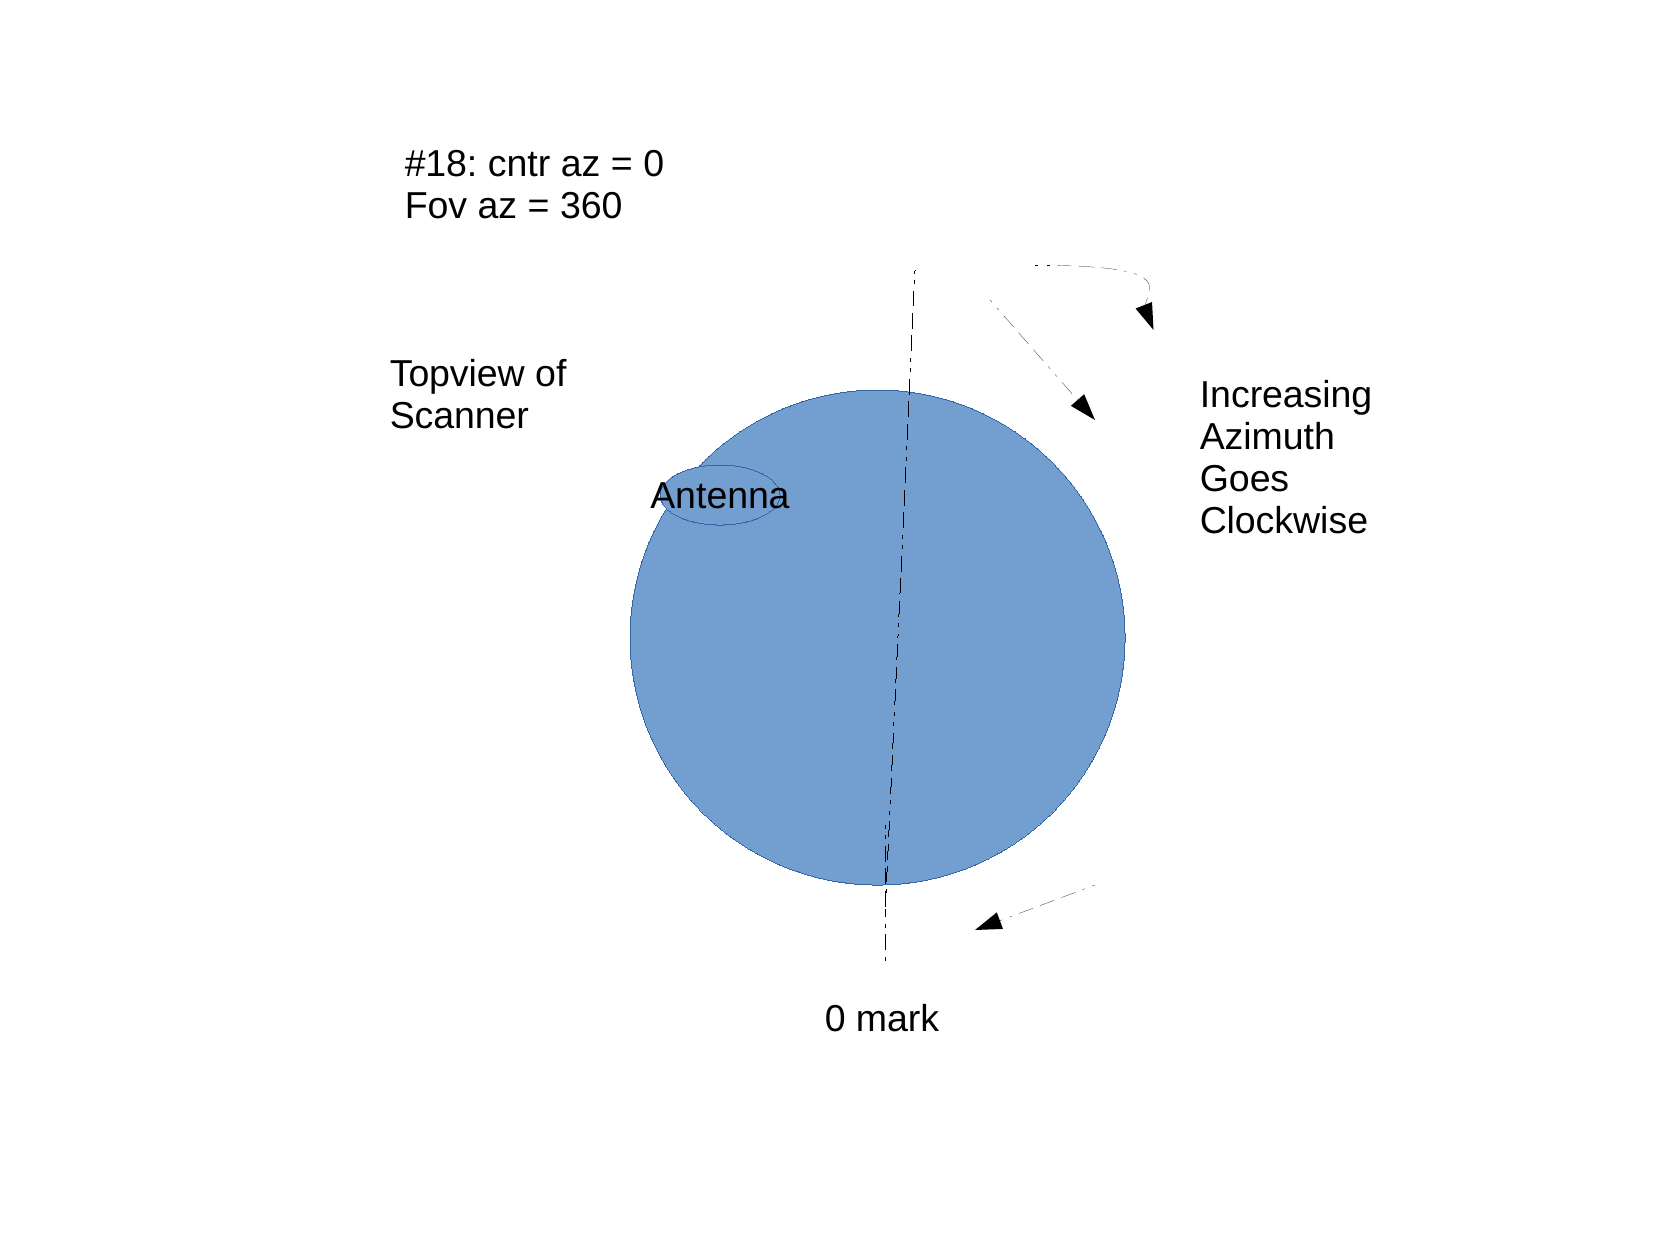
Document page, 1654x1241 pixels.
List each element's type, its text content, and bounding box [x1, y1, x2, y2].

text_box #18: cntr az = 0 Fov az = 360 [390, 135, 826, 358]
text_box [630, 390, 1126, 886]
text_box Increasing Azimuth Goes Clockwise [1185, 366, 1471, 631]
text_box [777, 498, 783, 506]
text_box Topview of Scanner [375, 345, 631, 443]
text_box 0 mark [810, 990, 991, 1088]
text_box Antenna [660, 465, 781, 526]
